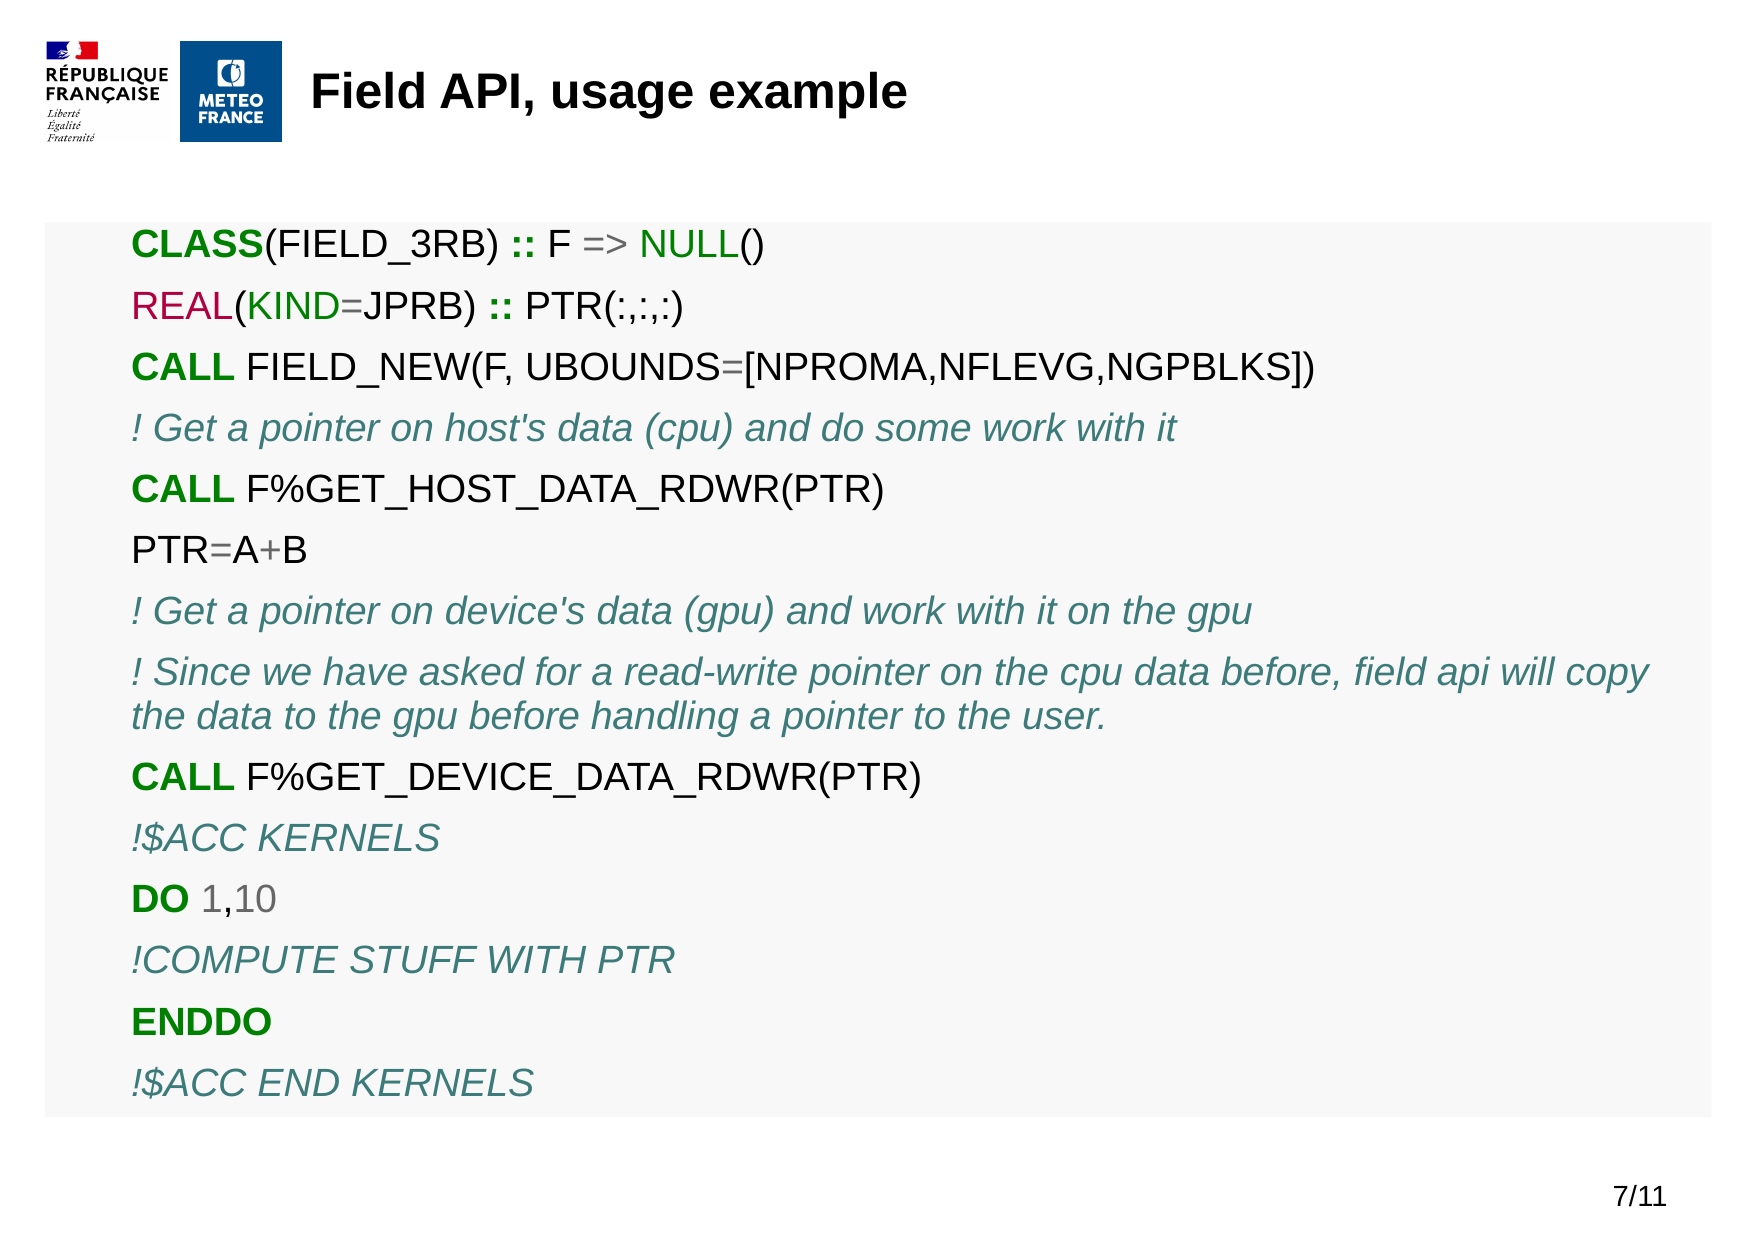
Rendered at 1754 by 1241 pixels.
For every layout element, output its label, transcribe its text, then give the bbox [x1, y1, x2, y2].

picture [180, 41, 282, 142]
title Field API, usage example [310, 40, 1697, 142]
picture [46, 41, 172, 142]
list CLASS(FIELD_3RB) :: F => NULL() REAL(KIND=JPRB) :: PTR(:,:,:) CALL FIELD_NEW(F, UBOUNDS=[NPROMA,NFLEVG,NGPBLKS]) ! Get a pointer on host's data (cpu) and do some work with it CALL F%GET_HOST_DATA_RDWR(PTR) PTR=A+B ! Get a pointer on device's data (gpu) and work with it on the gpu ! Since we have asked for a read-write pointer on the cpu data before, field api will copy the data to the gpu before handling a pointer to the user. CALL F%GET_DEVICE_DATA_RDWR(PTR) !$ACC KERNELS DO 1,10 !COMPUTE STUFF WITH PTR ENDDO !$ACC END KERNELS [44, 222, 1712, 1118]
